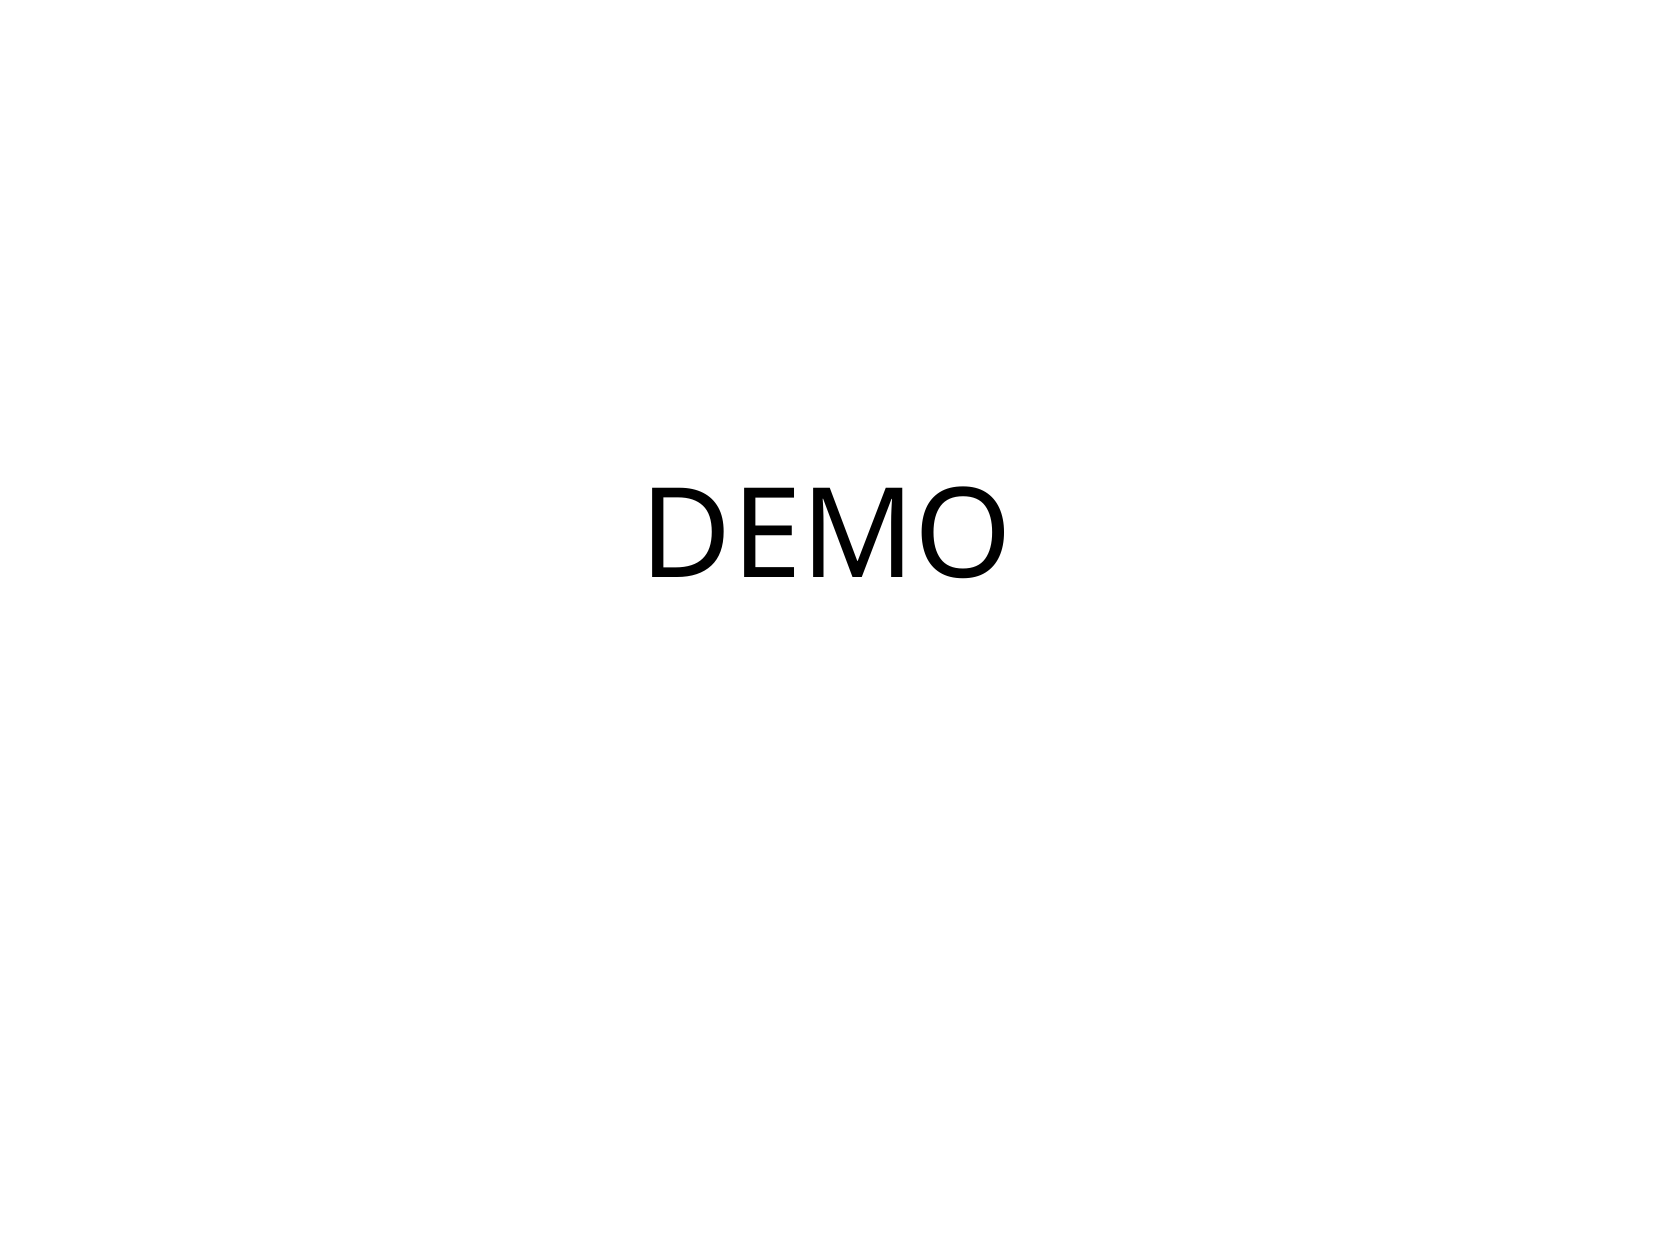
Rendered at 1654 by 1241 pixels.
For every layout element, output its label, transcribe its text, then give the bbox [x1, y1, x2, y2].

subtitle DEMO [82, 49, 1571, 1010]
